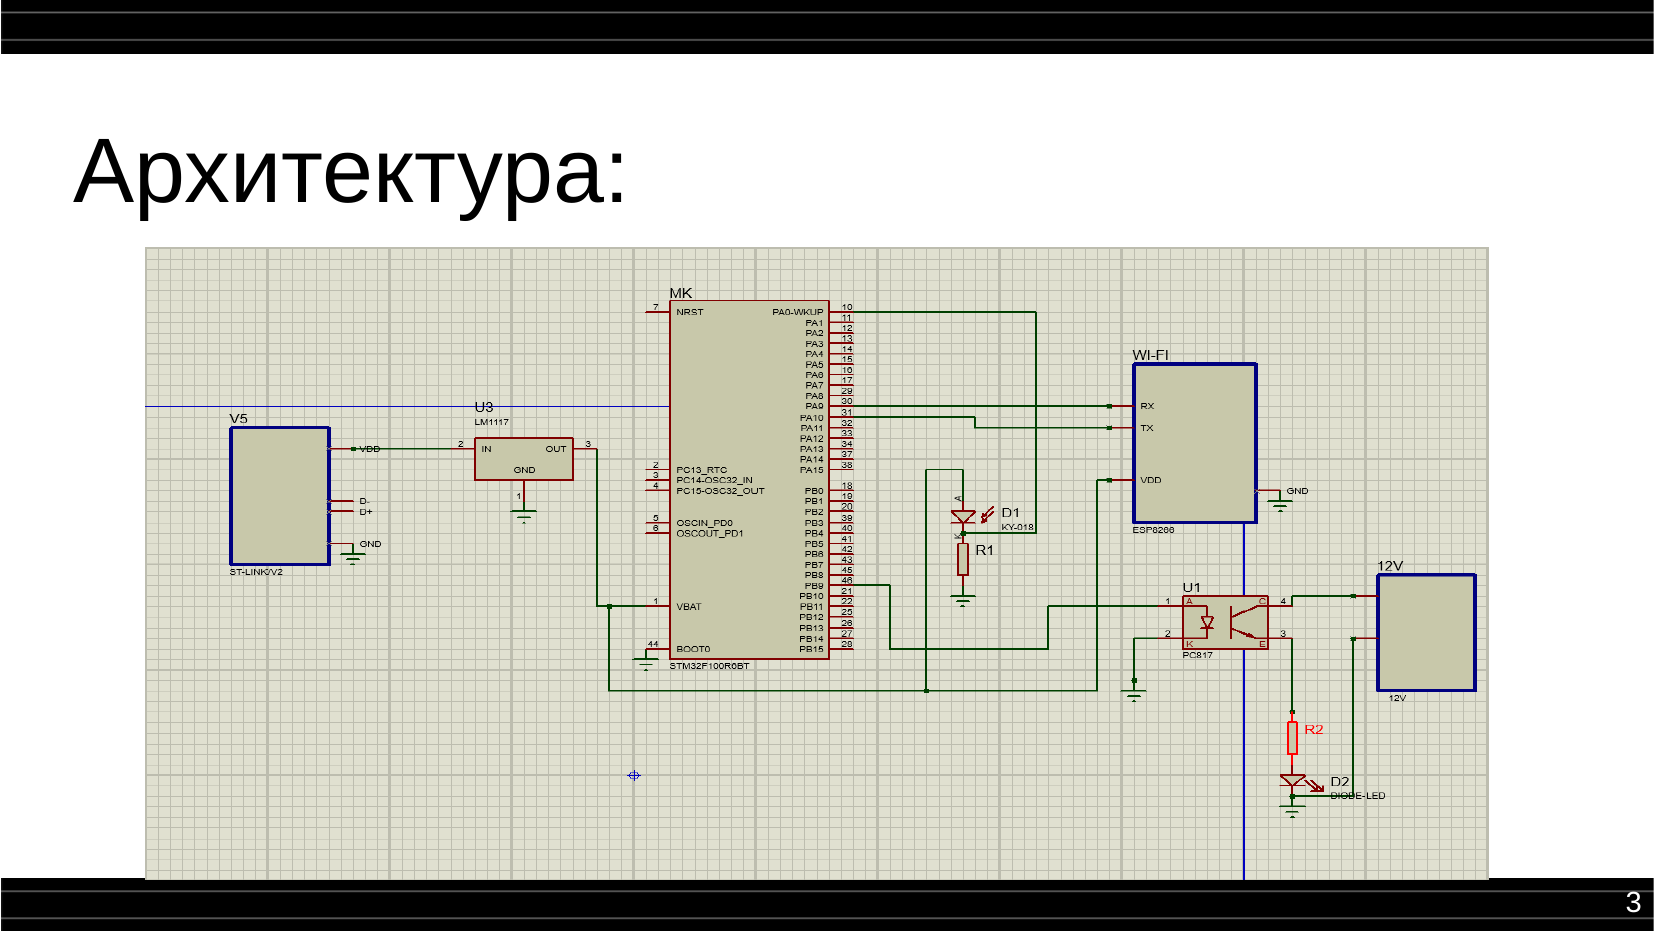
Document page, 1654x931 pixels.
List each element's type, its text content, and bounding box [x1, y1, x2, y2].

title Архитектура: [73, 67, 1562, 273]
picture [1, 247, 1654, 931]
picture [1, 0, 1654, 54]
